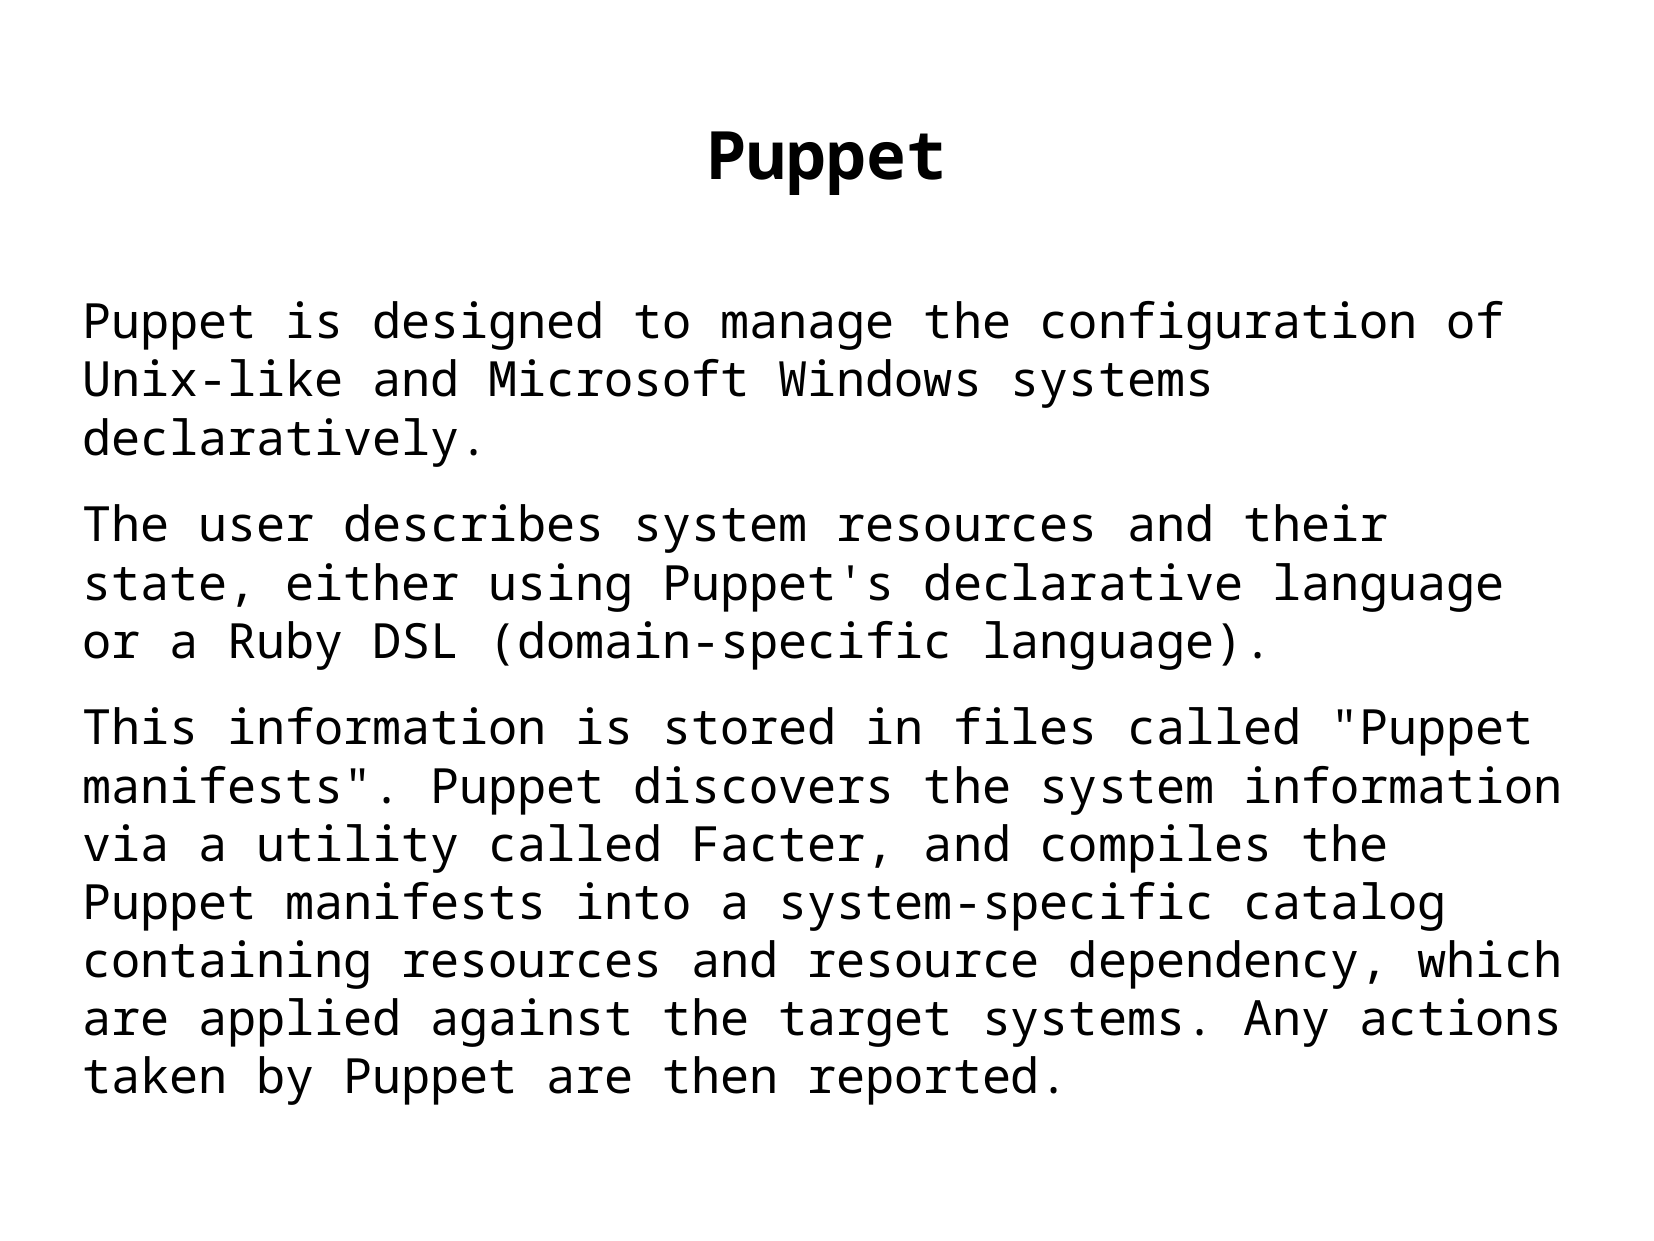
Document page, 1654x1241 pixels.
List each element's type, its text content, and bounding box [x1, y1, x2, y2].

title Puppet [82, 49, 1571, 257]
list Puppet is designed to manage the configuration of Unix-like and Microsoft Windows systems declaratively. The user describes system resources and their state, either using Puppet's declarative language or a Ruby DSL (domain-specific language). This information is stored in files called "Puppet manifests". Puppet discovers the system information via a utility called Facter, and compiles the Puppet manifests into a system-specific catalog containing resources and resource dependency, which are applied against the target systems. Any actions taken by Puppet are then reported. [82, 290, 1571, 1134]
